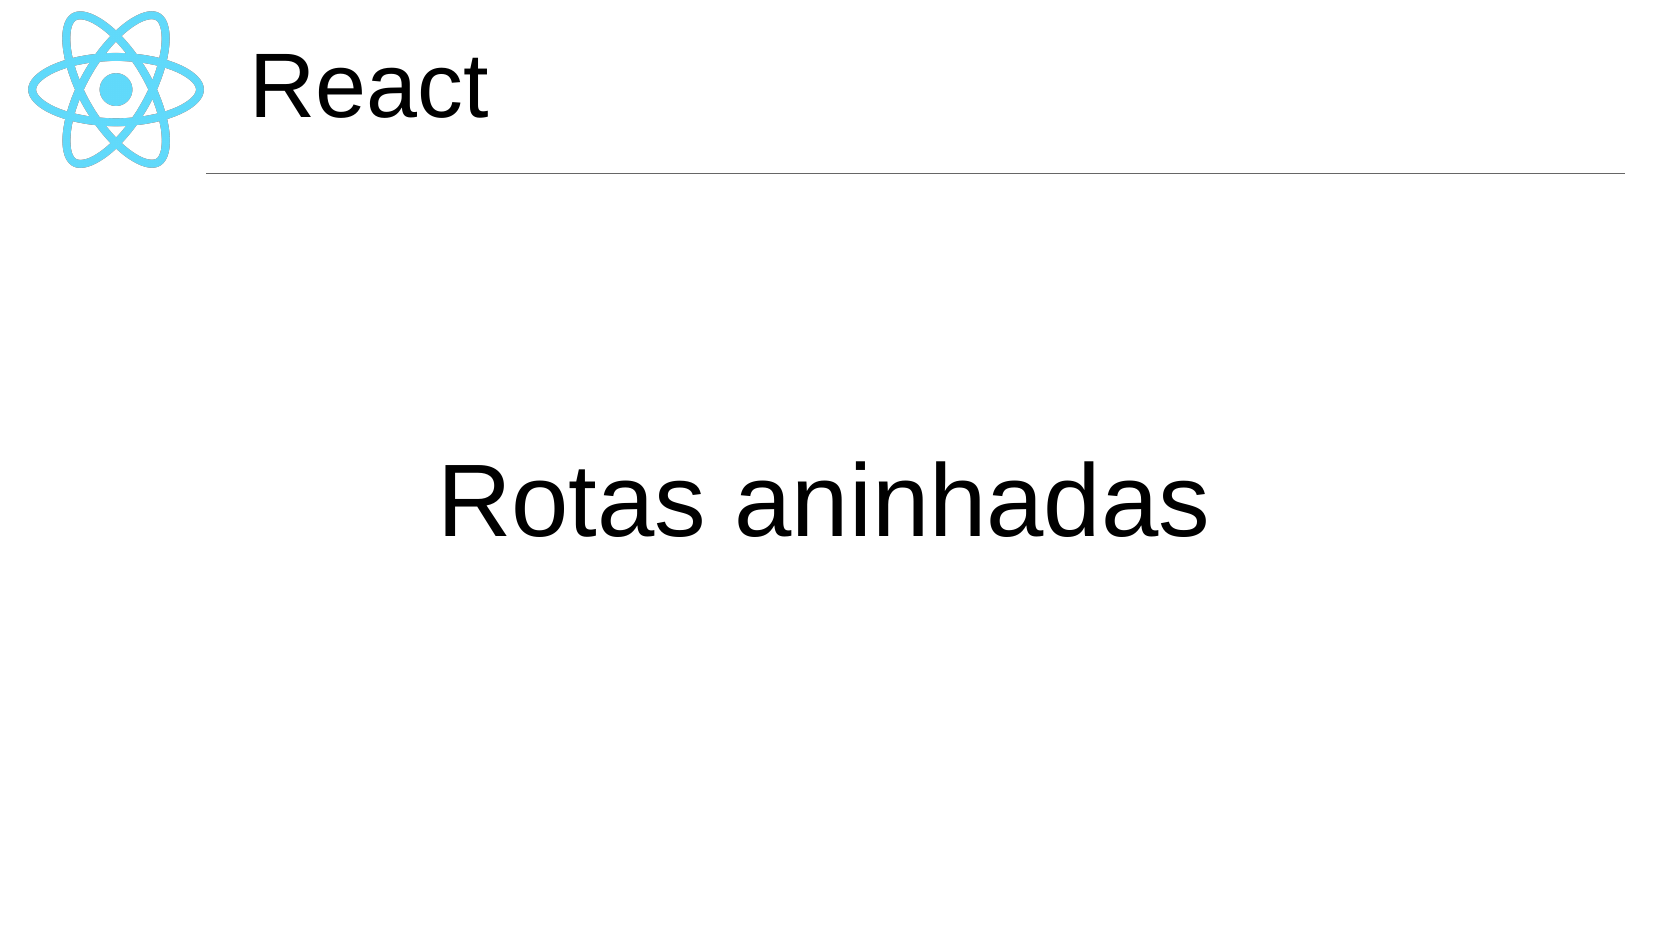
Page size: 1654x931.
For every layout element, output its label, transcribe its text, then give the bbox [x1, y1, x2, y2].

title React [292, 7, 1654, 164]
picture [0, 0, 292, 207]
list Rotas aninhadas [383, 442, 1211, 621]
